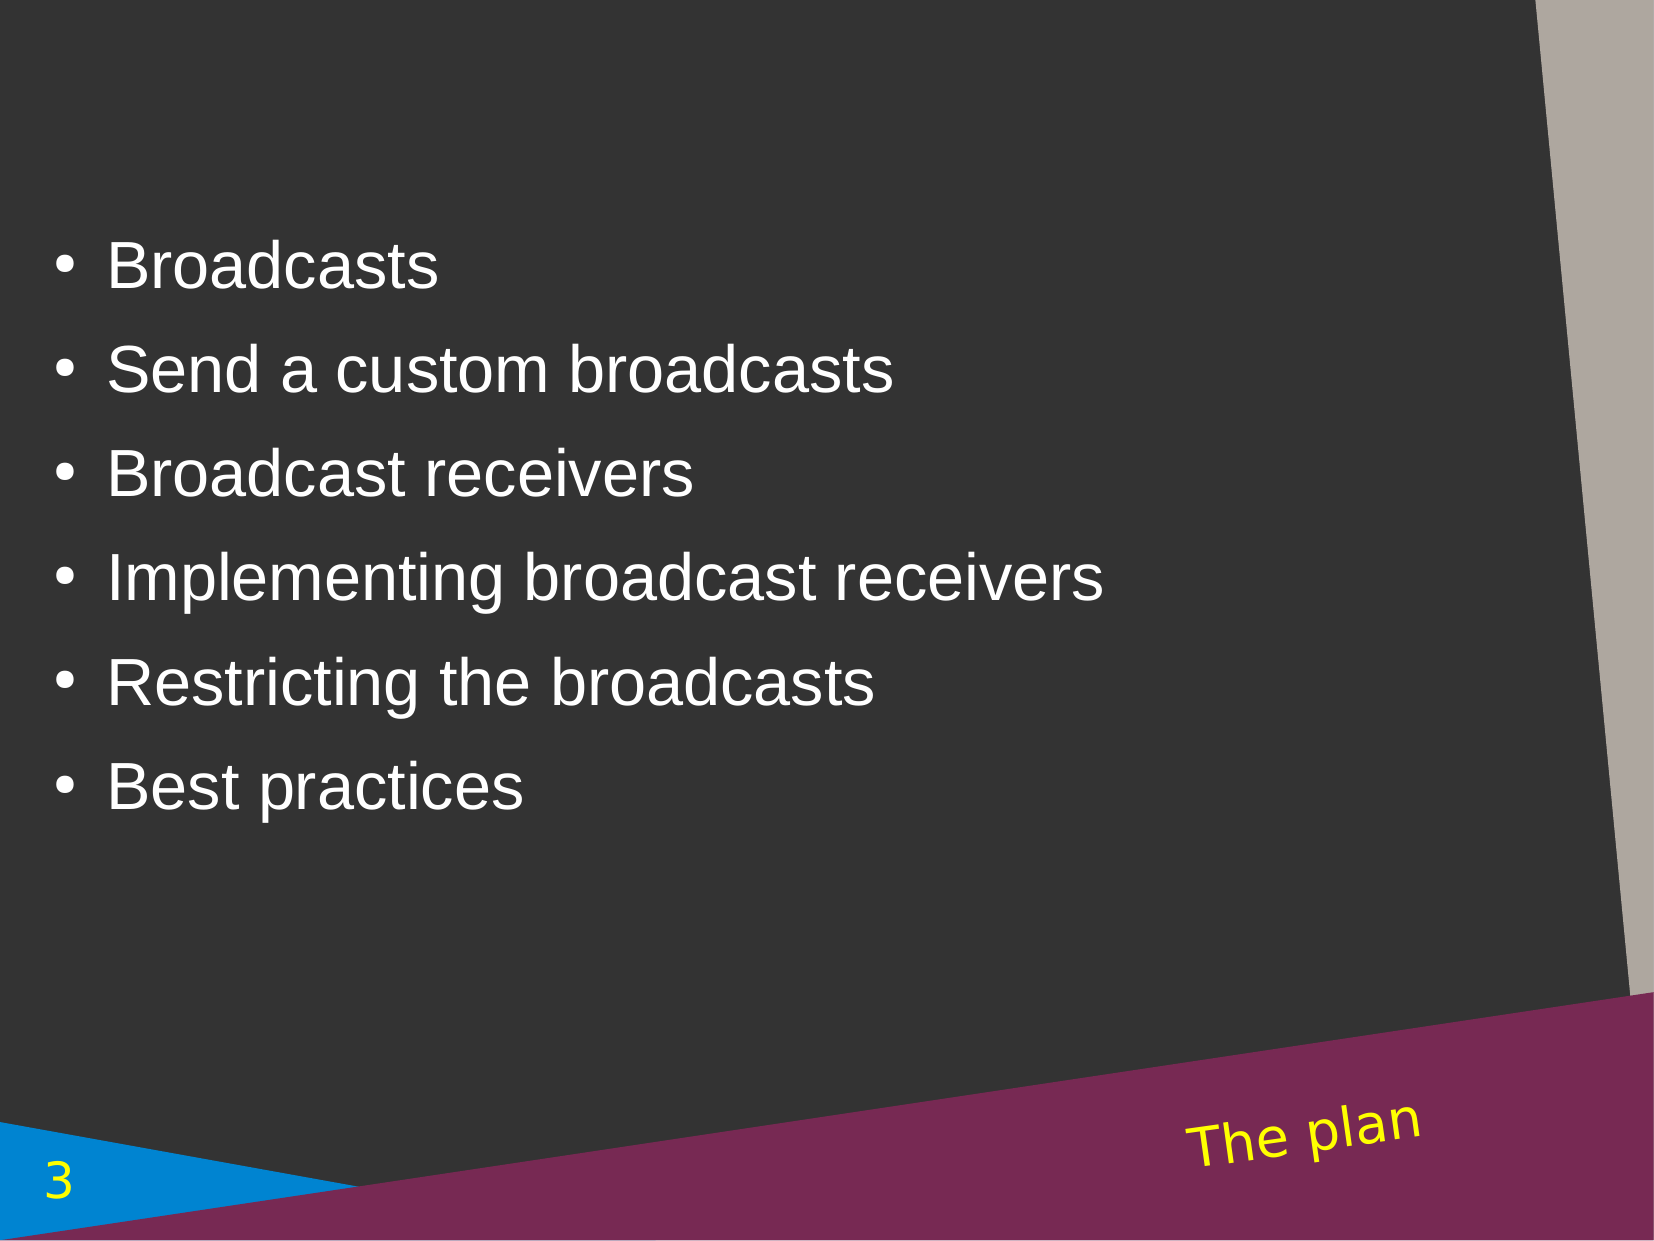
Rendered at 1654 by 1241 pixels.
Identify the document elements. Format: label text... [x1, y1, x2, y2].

title The plan [956, 995, 1654, 1241]
list Broadcasts Send a custom broadcasts Broadcast receivers Implementing broadcast receivers Restricting the broadcasts Best practices [35, 59, 1524, 993]
